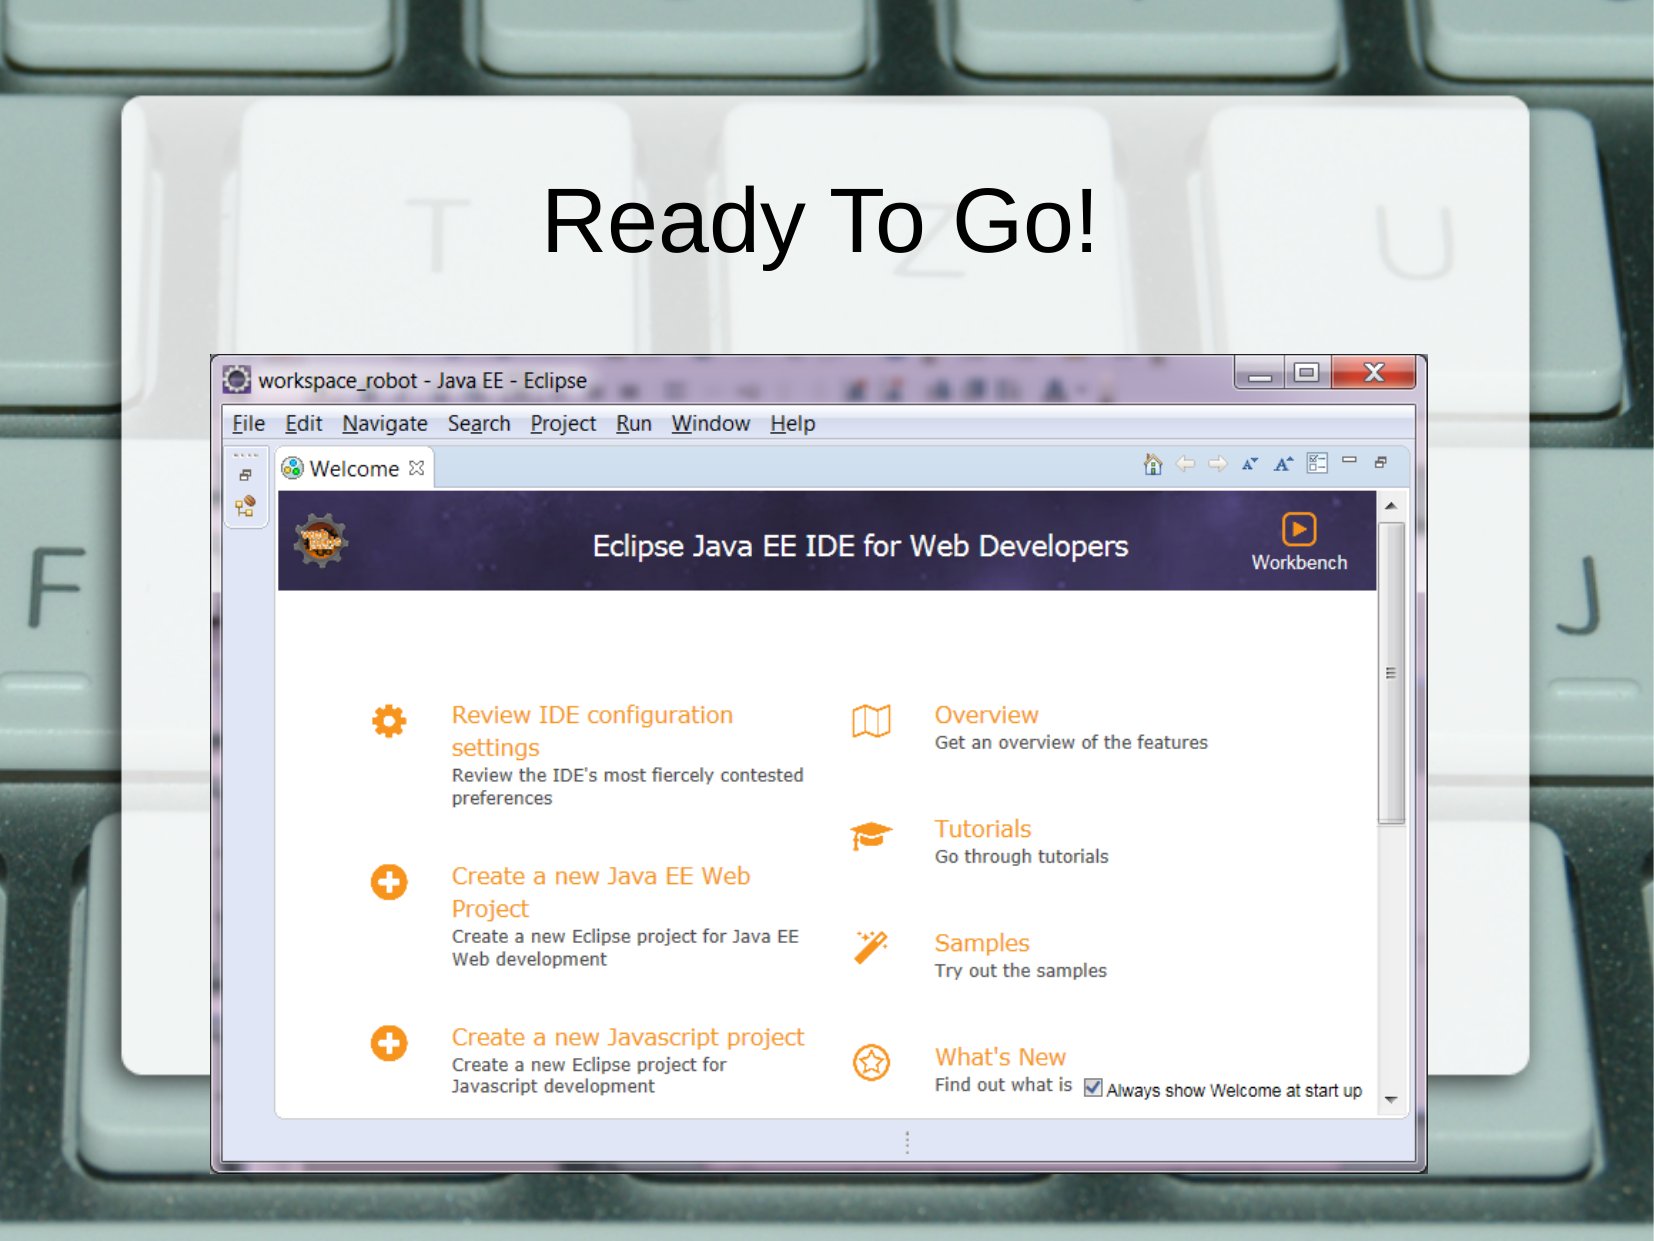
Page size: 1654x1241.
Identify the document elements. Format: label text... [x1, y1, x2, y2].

picture [0, 0, 1654, 1241]
title Ready To Go! [135, 117, 1506, 325]
